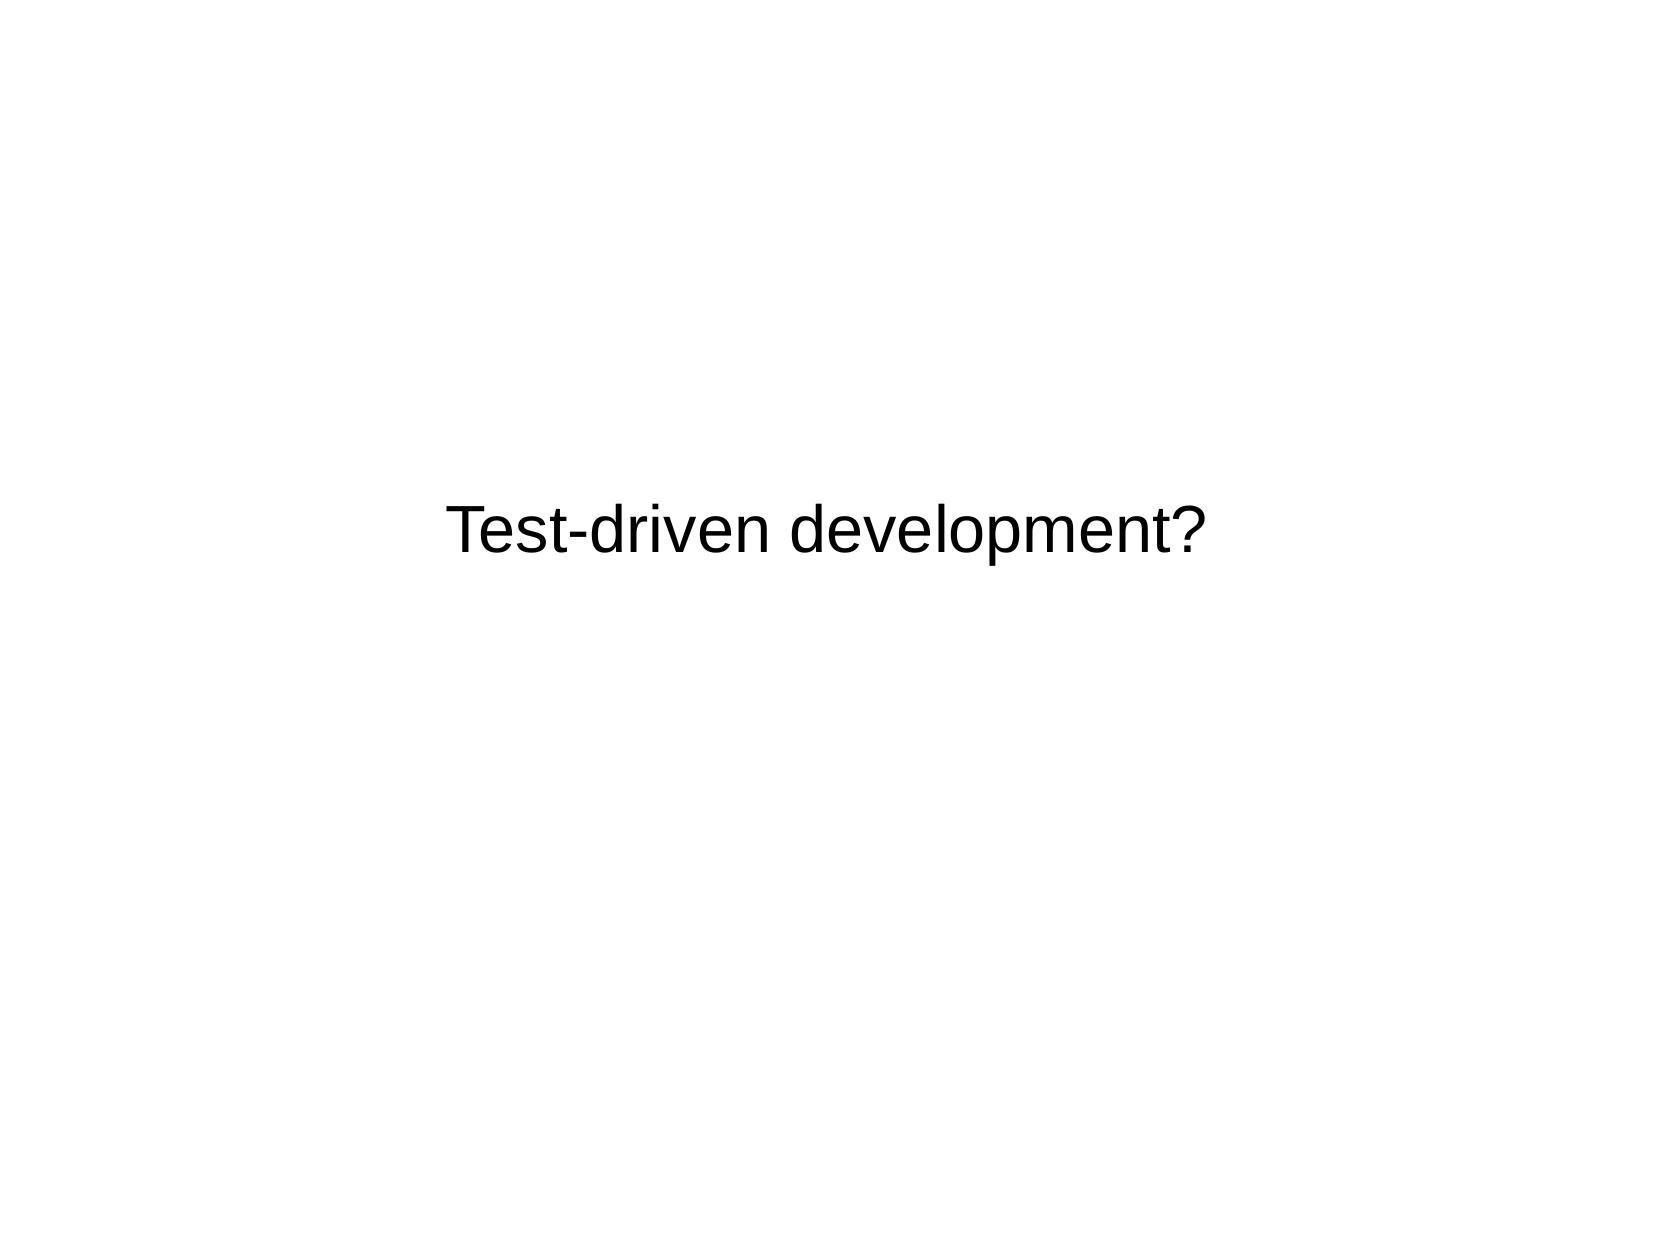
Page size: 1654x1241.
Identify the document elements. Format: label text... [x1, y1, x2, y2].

subtitle Test-driven development? [82, 49, 1571, 1010]
